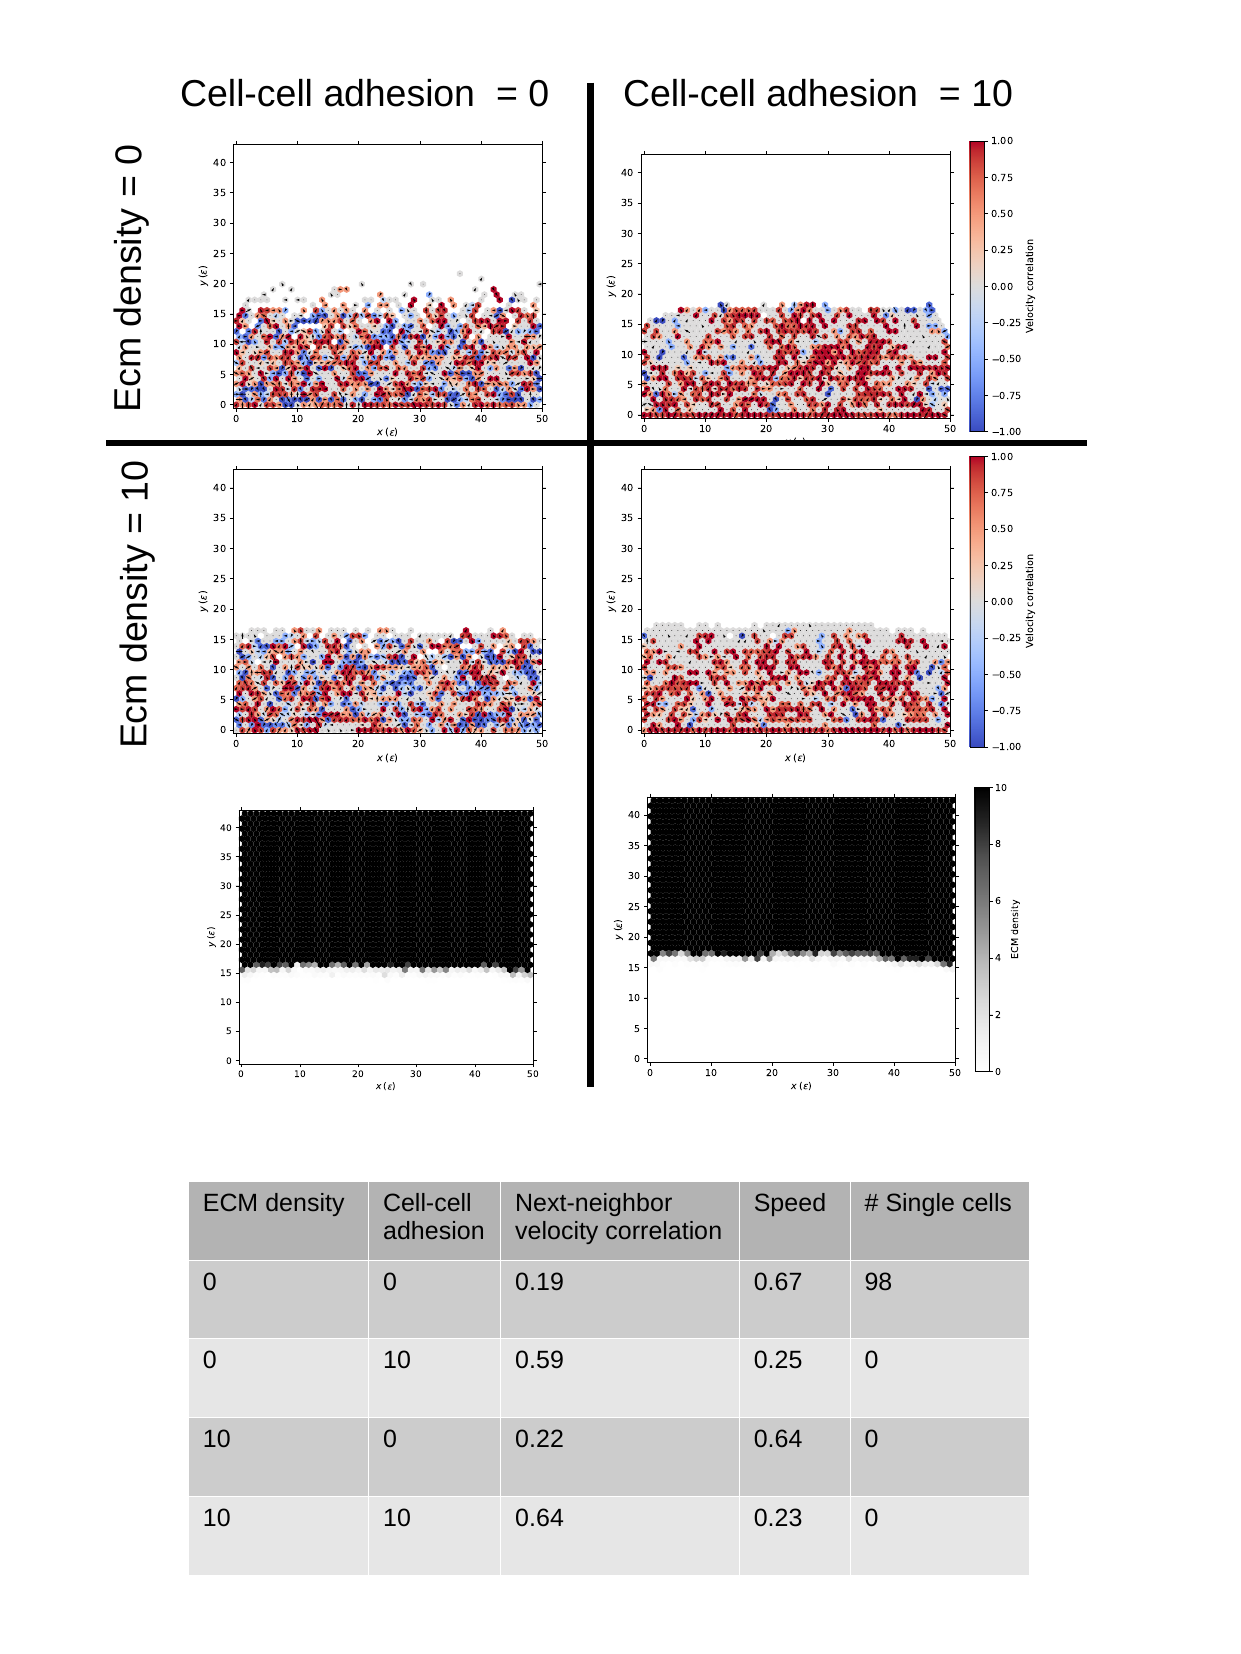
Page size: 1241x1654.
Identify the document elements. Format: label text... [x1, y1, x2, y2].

table_cell 0.22 [501, 1418, 739, 1496]
table_header ECM density [189, 1182, 368, 1260]
text_box Cell-cell adhesion = 10 [608, 64, 1037, 122]
table_header Cell-cell adhesion [369, 1182, 500, 1260]
table_cell 0 [851, 1497, 1029, 1575]
table_cell 0 [851, 1339, 1029, 1417]
table_cell 10 [189, 1418, 368, 1496]
picture [192, 122, 556, 440]
table_cell 0 [369, 1418, 500, 1496]
picture [599, 446, 1043, 771]
table_cell 0.64 [740, 1418, 850, 1496]
table_cell 0.25 [740, 1339, 850, 1417]
table_cell 0.64 [501, 1497, 739, 1575]
picture [607, 777, 1028, 1099]
text_box Cell-cell adhesion = 0 [165, 64, 567, 122]
table_cell 0.19 [501, 1261, 739, 1338]
table_cell 0.23 [740, 1497, 850, 1575]
table_cell 10 [369, 1497, 500, 1575]
table_cell 0 [851, 1418, 1029, 1496]
text_box Ecm density = 10 [104, 436, 166, 764]
table_cell 10 [369, 1339, 500, 1417]
table_header Next-neighbor velocity correlation [501, 1182, 739, 1260]
table_header Speed [740, 1182, 850, 1260]
picture [200, 791, 544, 1099]
table_cell 0.59 [501, 1339, 739, 1417]
table_cell 0 [369, 1261, 500, 1338]
table_cell 10 [189, 1497, 368, 1575]
text_box Ecm density = 0 [98, 117, 160, 428]
table_header # Single cells [851, 1182, 1029, 1260]
table_cell 0 [189, 1261, 368, 1338]
picture [192, 446, 556, 771]
picture [599, 129, 1043, 440]
table_cell 0.67 [740, 1261, 850, 1338]
table_cell 0 [189, 1339, 368, 1417]
table_cell 98 [851, 1261, 1029, 1338]
